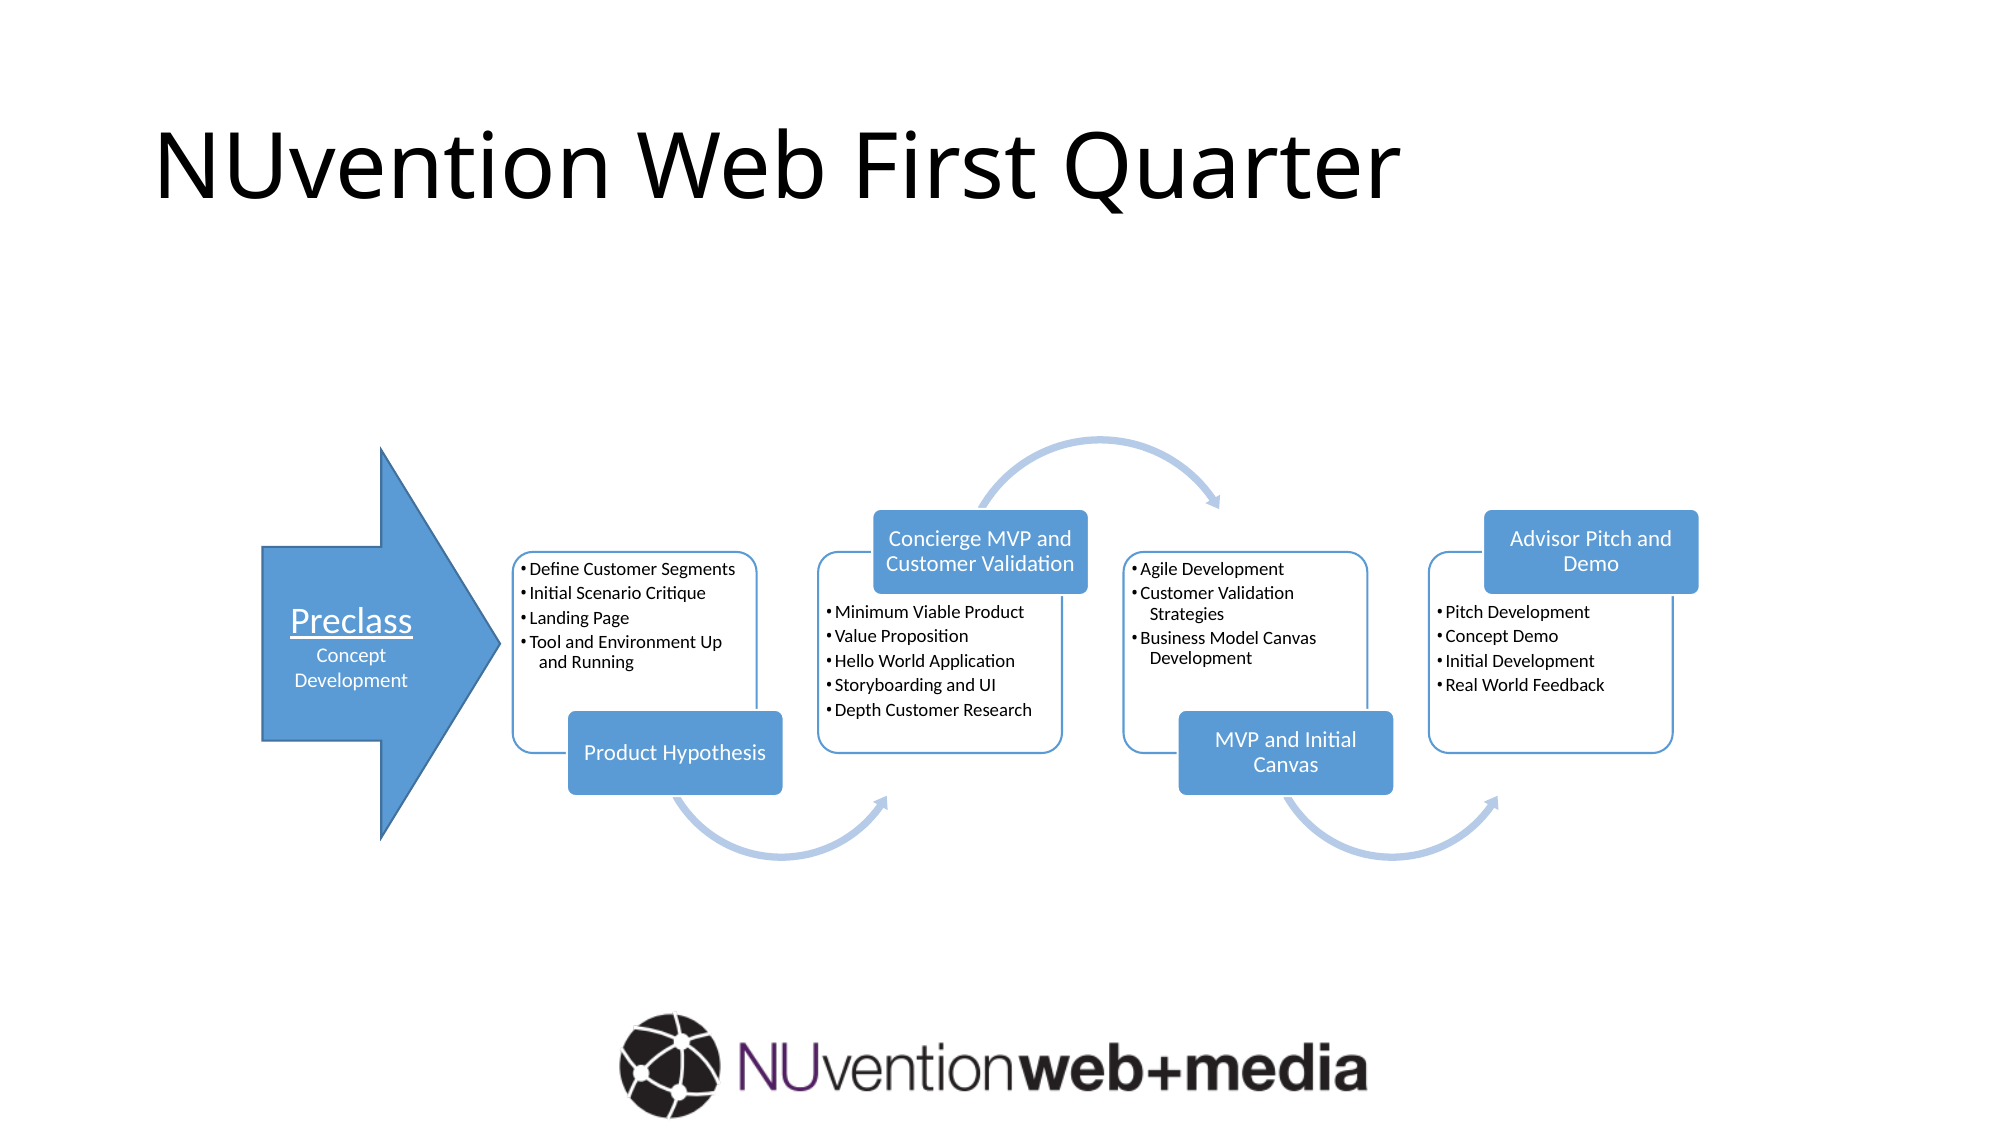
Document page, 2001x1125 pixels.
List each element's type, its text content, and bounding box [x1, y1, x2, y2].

text_box [977, 436, 1221, 510]
text_box Advisor Pitch and Demo [1483, 508, 1700, 596]
text_box Pitch Development Concept Demo Initial Development Real World Feedback [1428, 551, 1673, 754]
text_box Product Hypothesis [566, 709, 784, 797]
text_box Agile Development Customer Validation Strategies Business Model Canvas Development [1123, 551, 1368, 754]
title NUvention Web First Quarter [137, 59, 1863, 278]
text_box [672, 795, 888, 861]
text_box [1283, 795, 1499, 861]
text_box Define Customer Segments Initial Scenario Critique Landing Page Tool and Environment Up and Running [512, 551, 757, 754]
text_box Concierge MVP and Customer Validation [872, 508, 1089, 596]
text_box Minimum Viable Product Value Proposition Hello World Application Storyboarding and UI Depth Customer Research [818, 551, 1062, 754]
text_box MVP and Initial Canvas [1177, 709, 1395, 797]
text_box Preclass Concept Development [262, 450, 501, 838]
